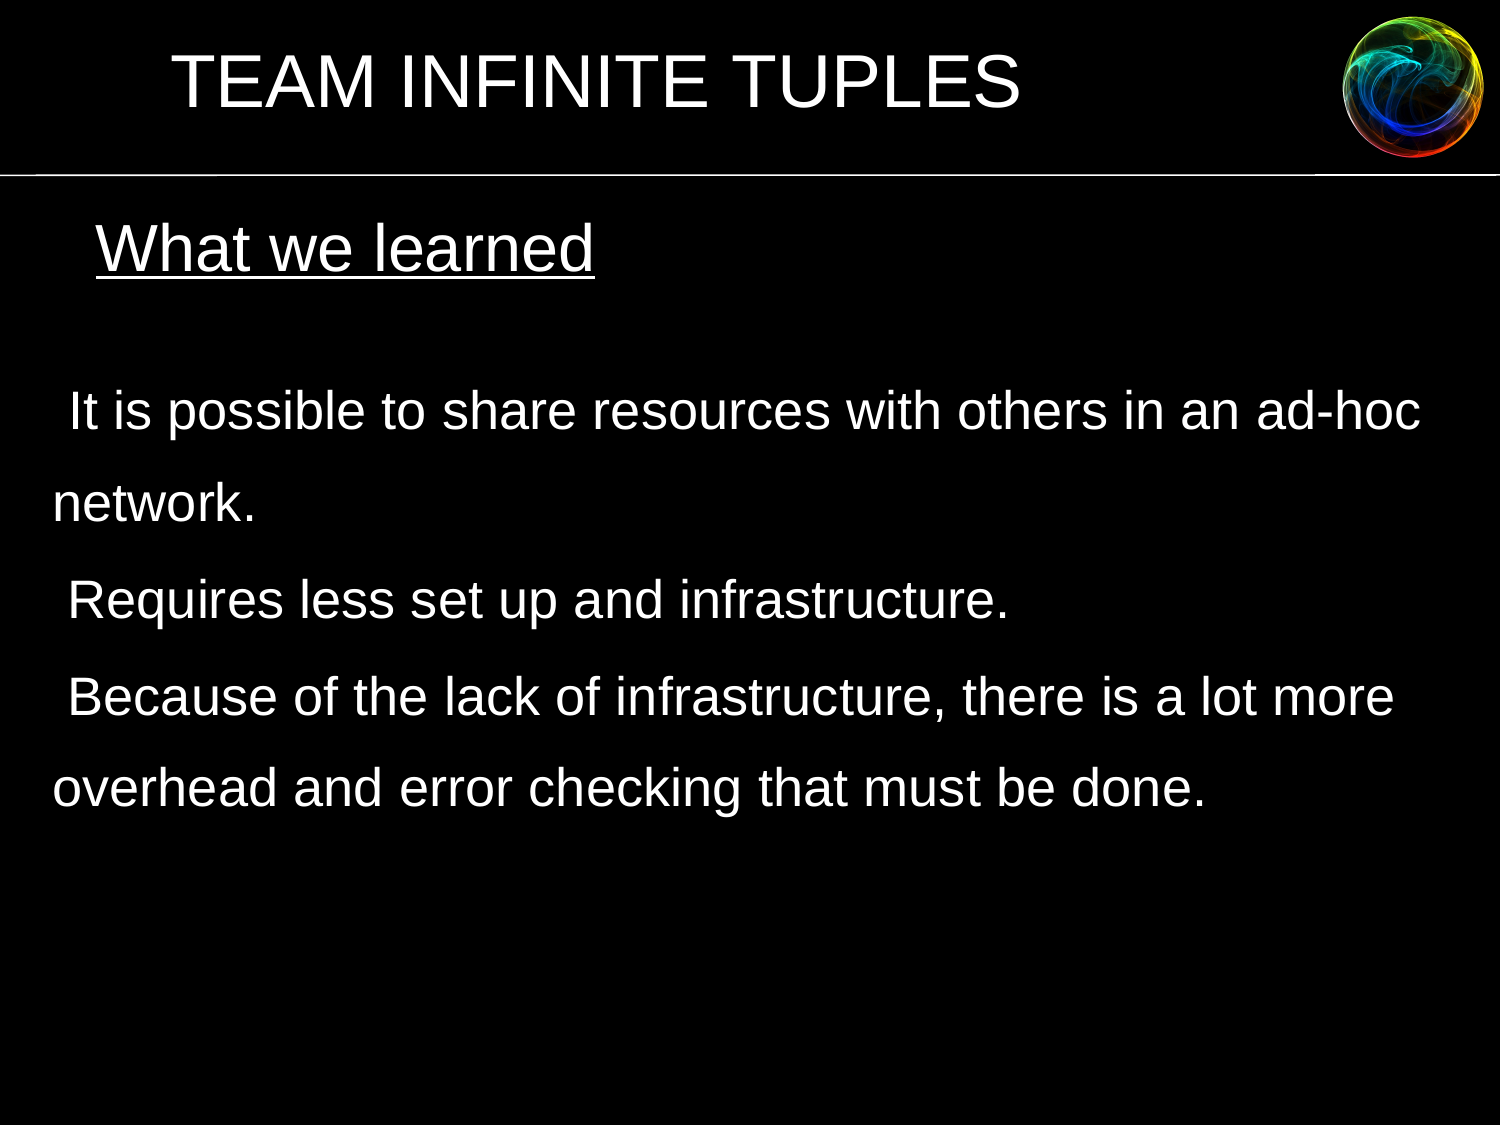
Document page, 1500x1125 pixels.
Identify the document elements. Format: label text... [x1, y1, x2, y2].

picture [1325, 0, 1500, 174]
text_box TEAM INFINITE TUPLES [0, 37, 1188, 131]
text_box It is possible to share resources with others in an ad-hoc network. Requires less set up and infrastructure. Because of the lack of infrastructure, there is a lot more overhead and error checking that must be done. [37, 337, 1463, 793]
text_box What we learned [75, 224, 713, 315]
